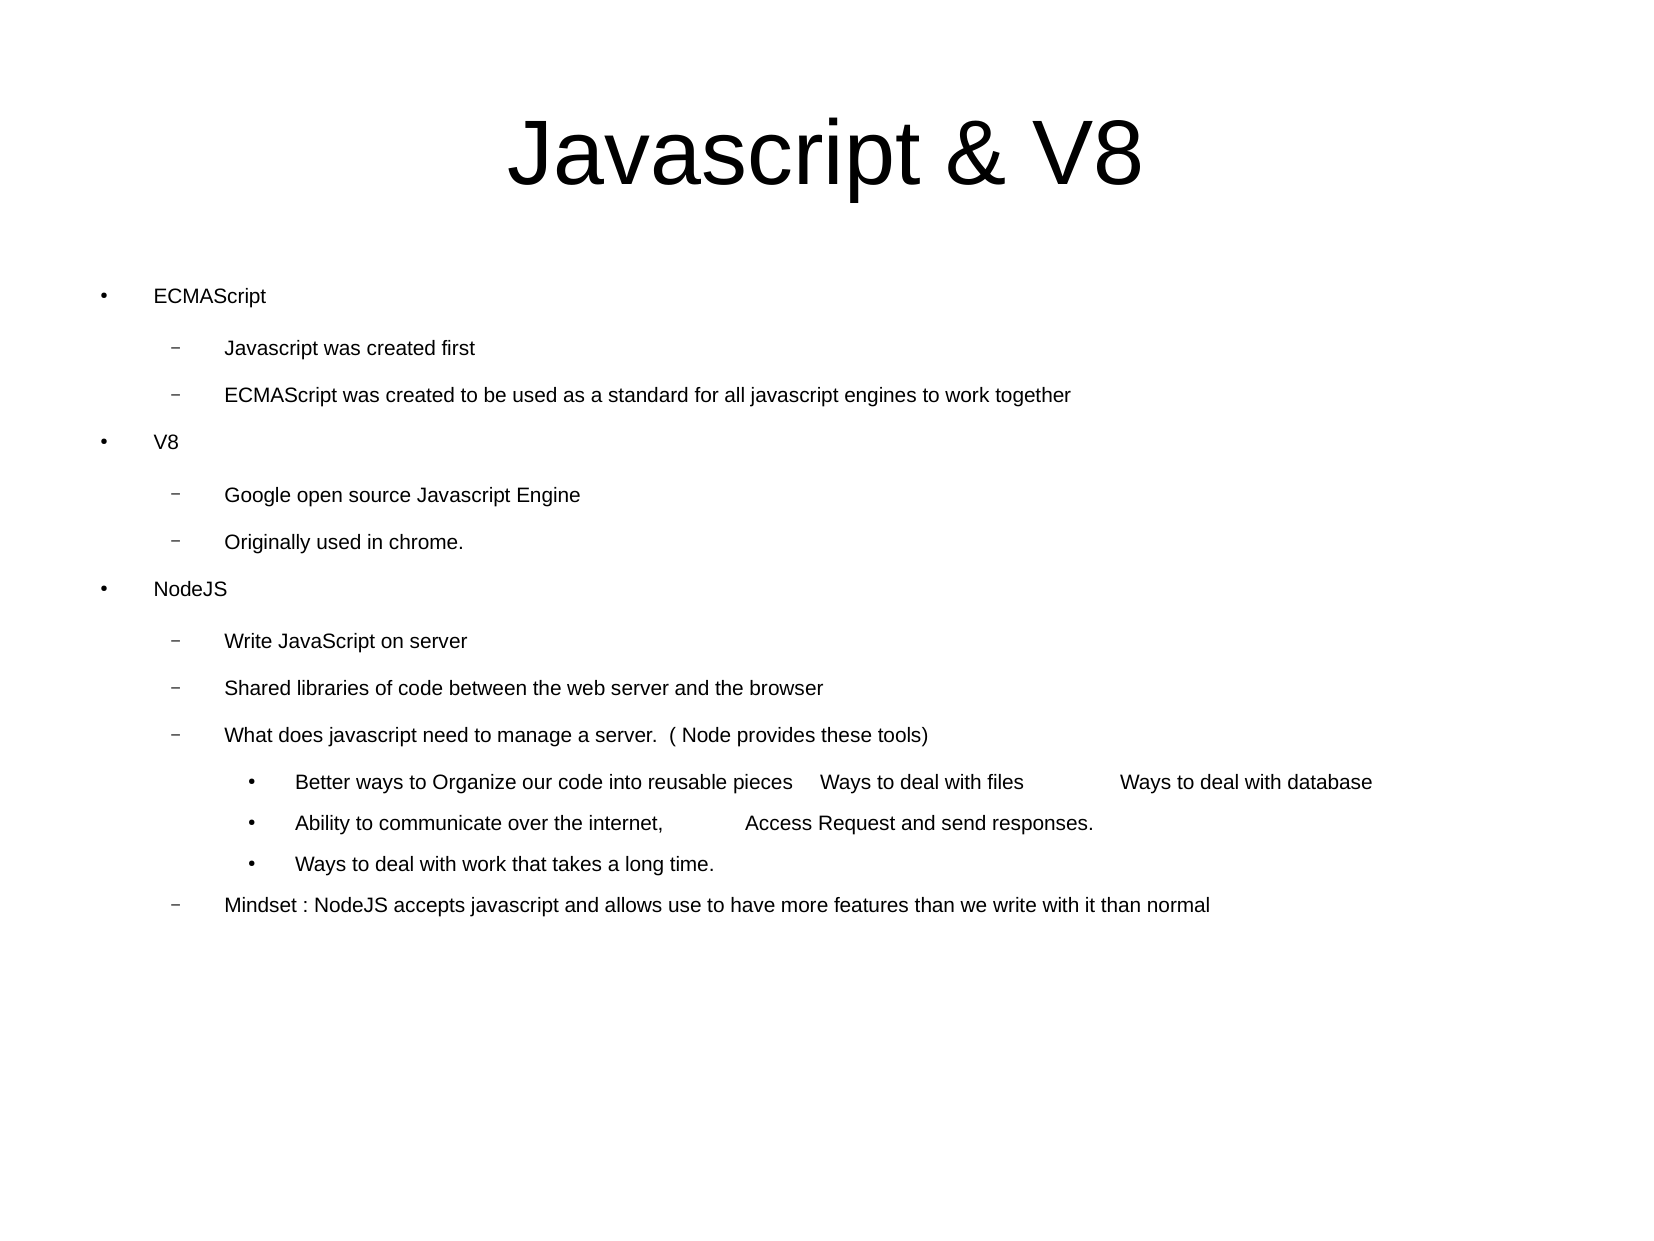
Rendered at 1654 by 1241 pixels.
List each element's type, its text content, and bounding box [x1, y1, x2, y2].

list ECMAScript Javascript was created first ECMAScript was created to be used as a standard for all javascript engines to work together V8 Google open source Javascript Engine Originally used in chrome. NodeJS Write JavaScript on server Shared libraries of code between the web server and the browser What does javascript need to manage a server. ( Node provides these tools) Better ways to Organize our code into reusable pieces Ways to deal with files Ways to deal with database Ability to communicate over the internet, Access Request and send responses. Ways to deal with work that takes a long time. Mindset : NodeJS accepts javascript and allows use to have more features than we write with it than normal [82, 284, 1571, 1216]
title Javascript & V8 [82, 49, 1571, 257]
